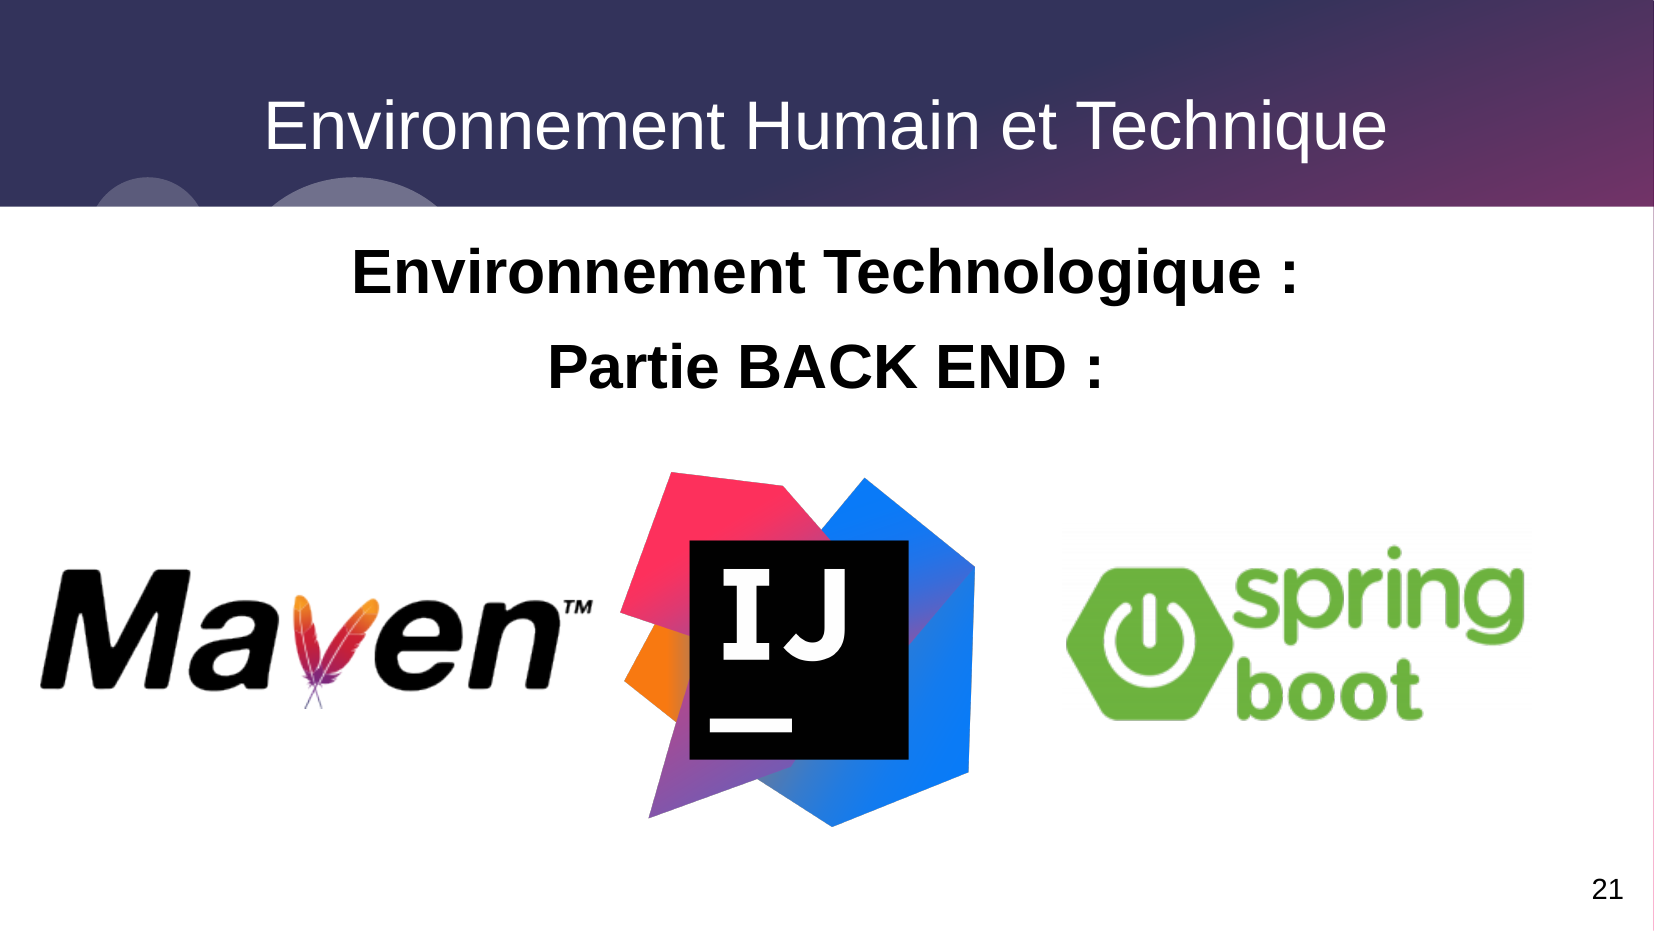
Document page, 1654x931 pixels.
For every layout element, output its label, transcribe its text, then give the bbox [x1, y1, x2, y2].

picture [1062, 520, 1532, 768]
text_box Environnement Technologique : [0, 229, 1654, 324]
title Environnement Humain et Technique [88, 44, 1565, 207]
picture [29, 565, 597, 709]
text_box Partie BACK END : [0, 324, 1654, 480]
picture [620, 472, 975, 827]
